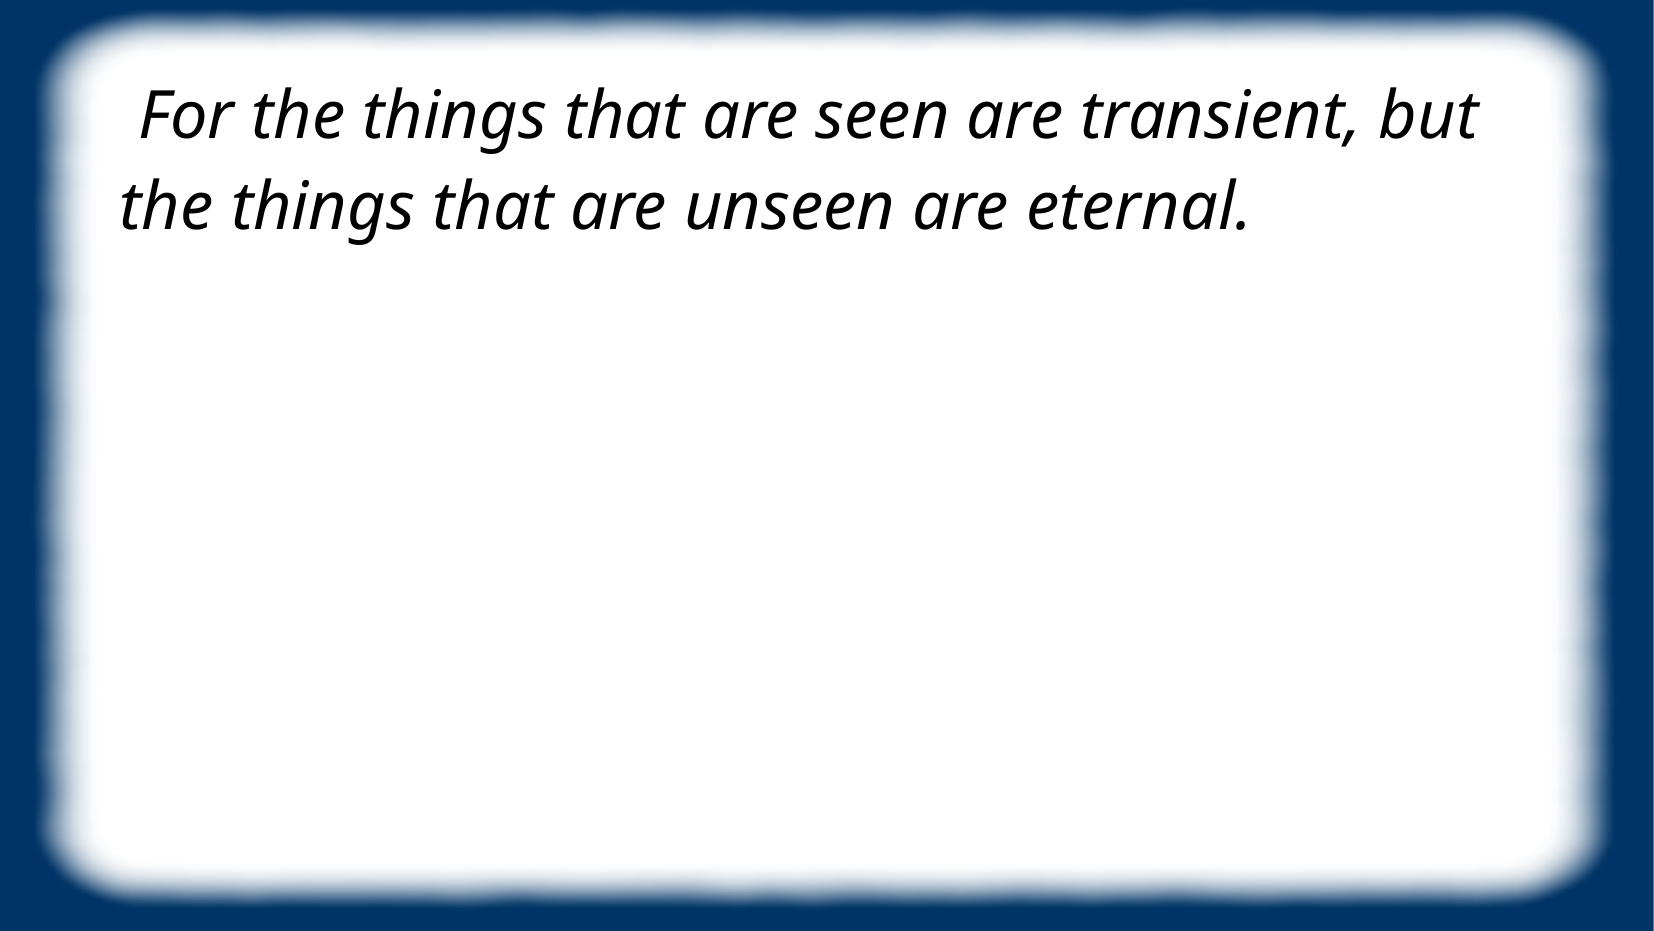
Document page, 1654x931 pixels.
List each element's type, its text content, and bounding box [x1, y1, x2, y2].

text_box For the things that are seen are transient, but the things that are unseen are eternal. [105, 60, 1531, 286]
picture [0, 0, 1654, 931]
